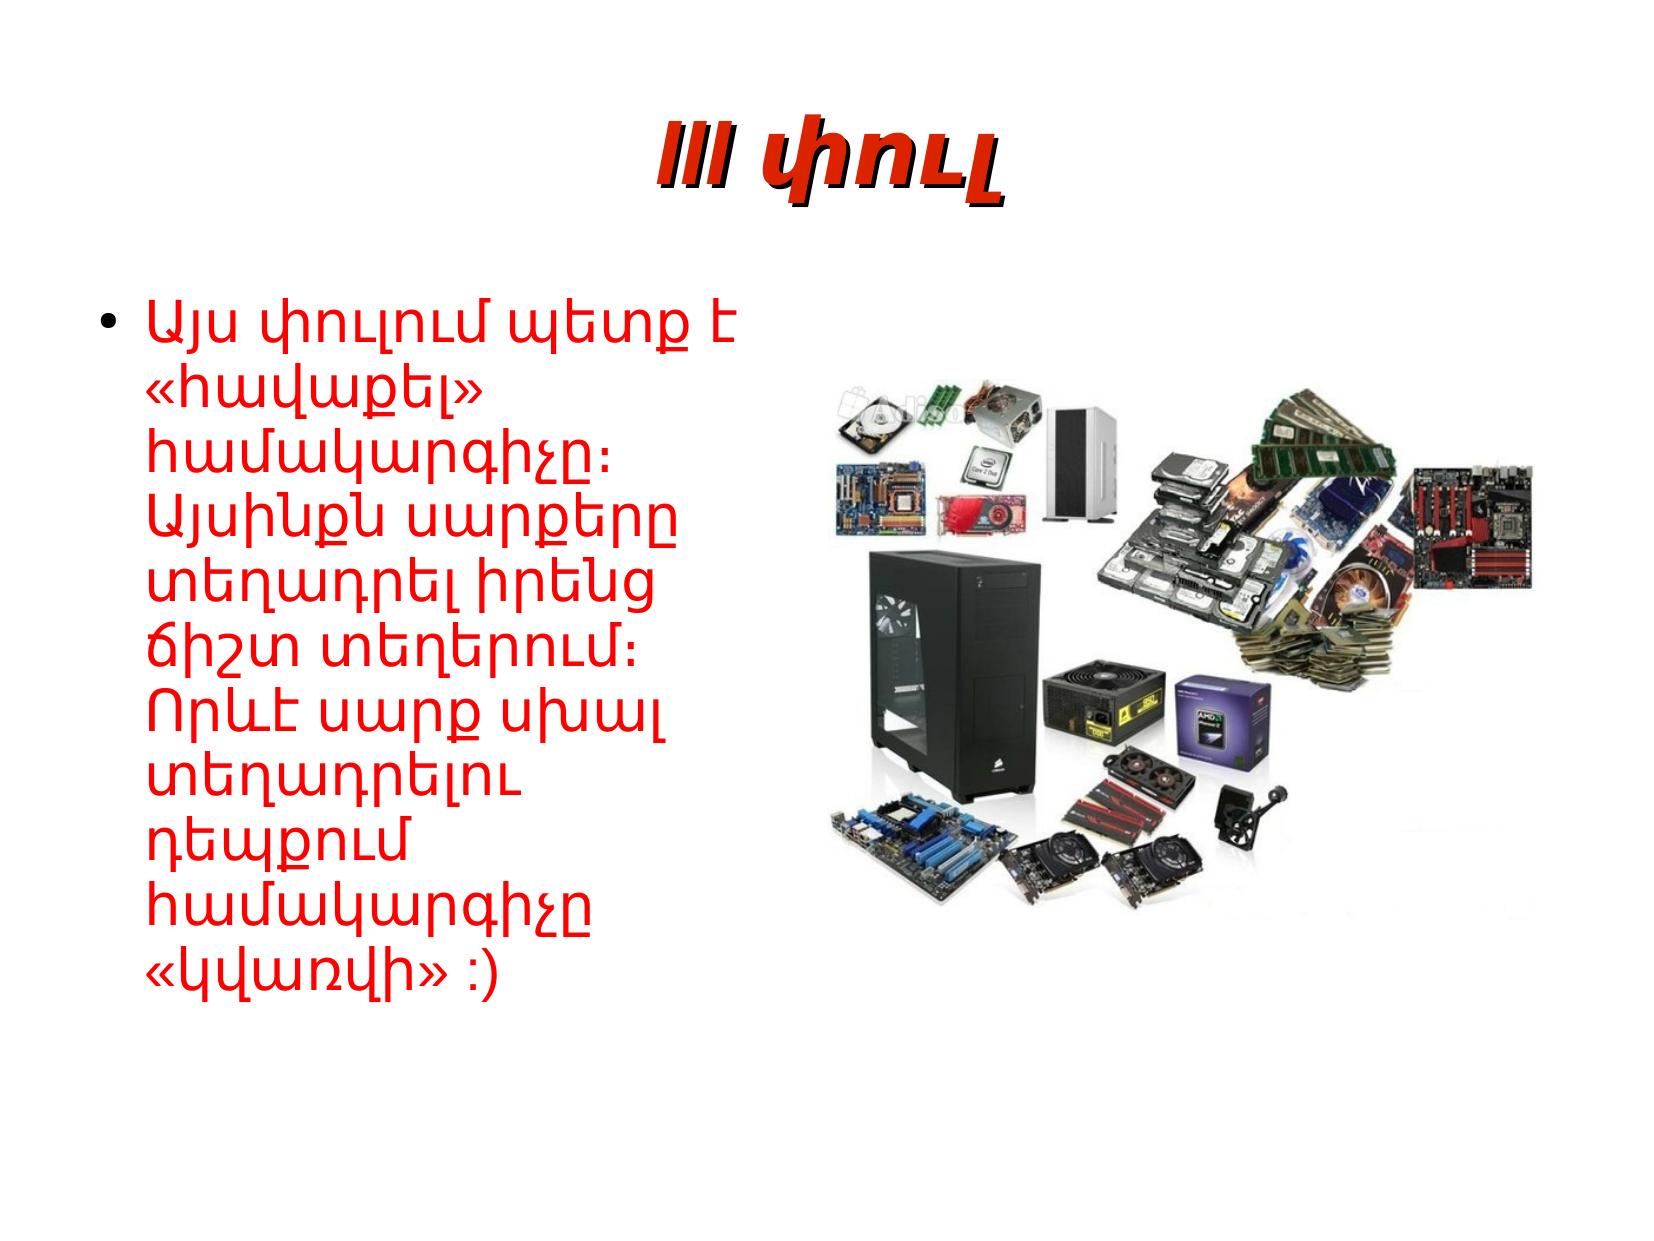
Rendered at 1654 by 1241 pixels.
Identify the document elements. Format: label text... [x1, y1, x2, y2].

picture [828, 379, 1539, 920]
list Այս փուլում պետք է «հավաքել» համակարգիչը։ Այսինքն սարքերը տեղադրել իրենց ճիշտ տեղերում։ Որևէ սարք սխալ տեղադրելու դեպքում համակարգիչը «կվառվի» :) [82, 290, 793, 1010]
title III փուլ [82, 49, 1571, 257]
